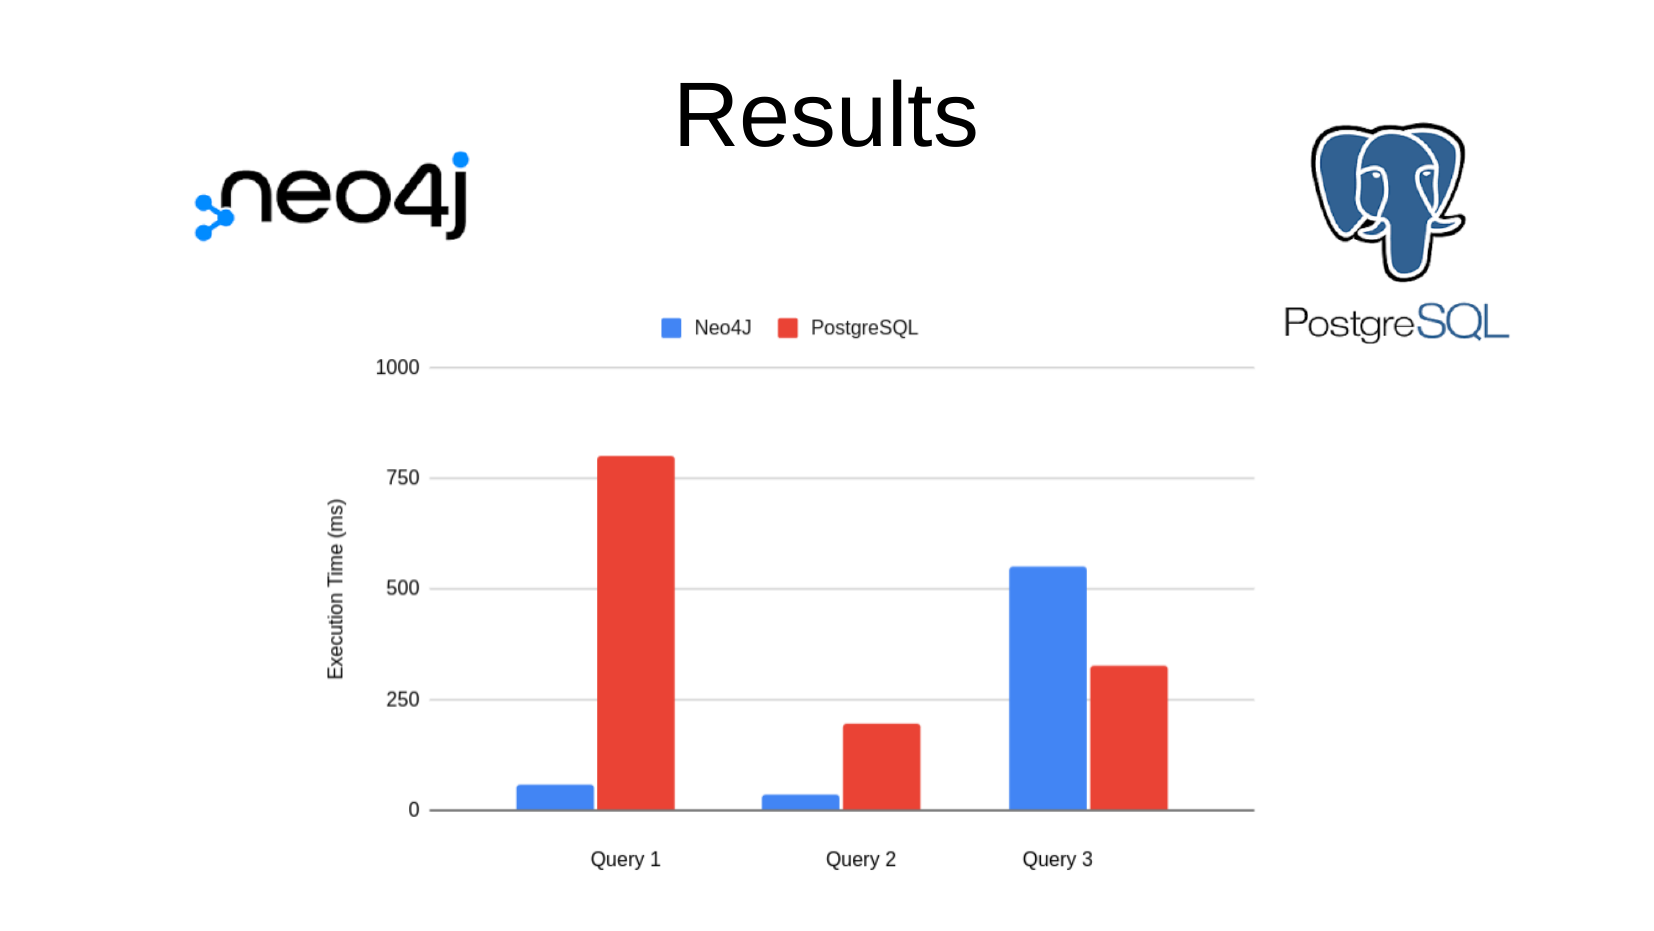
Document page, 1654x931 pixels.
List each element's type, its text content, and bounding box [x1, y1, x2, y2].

picture [193, 85, 1516, 875]
title Results [82, 37, 1571, 193]
